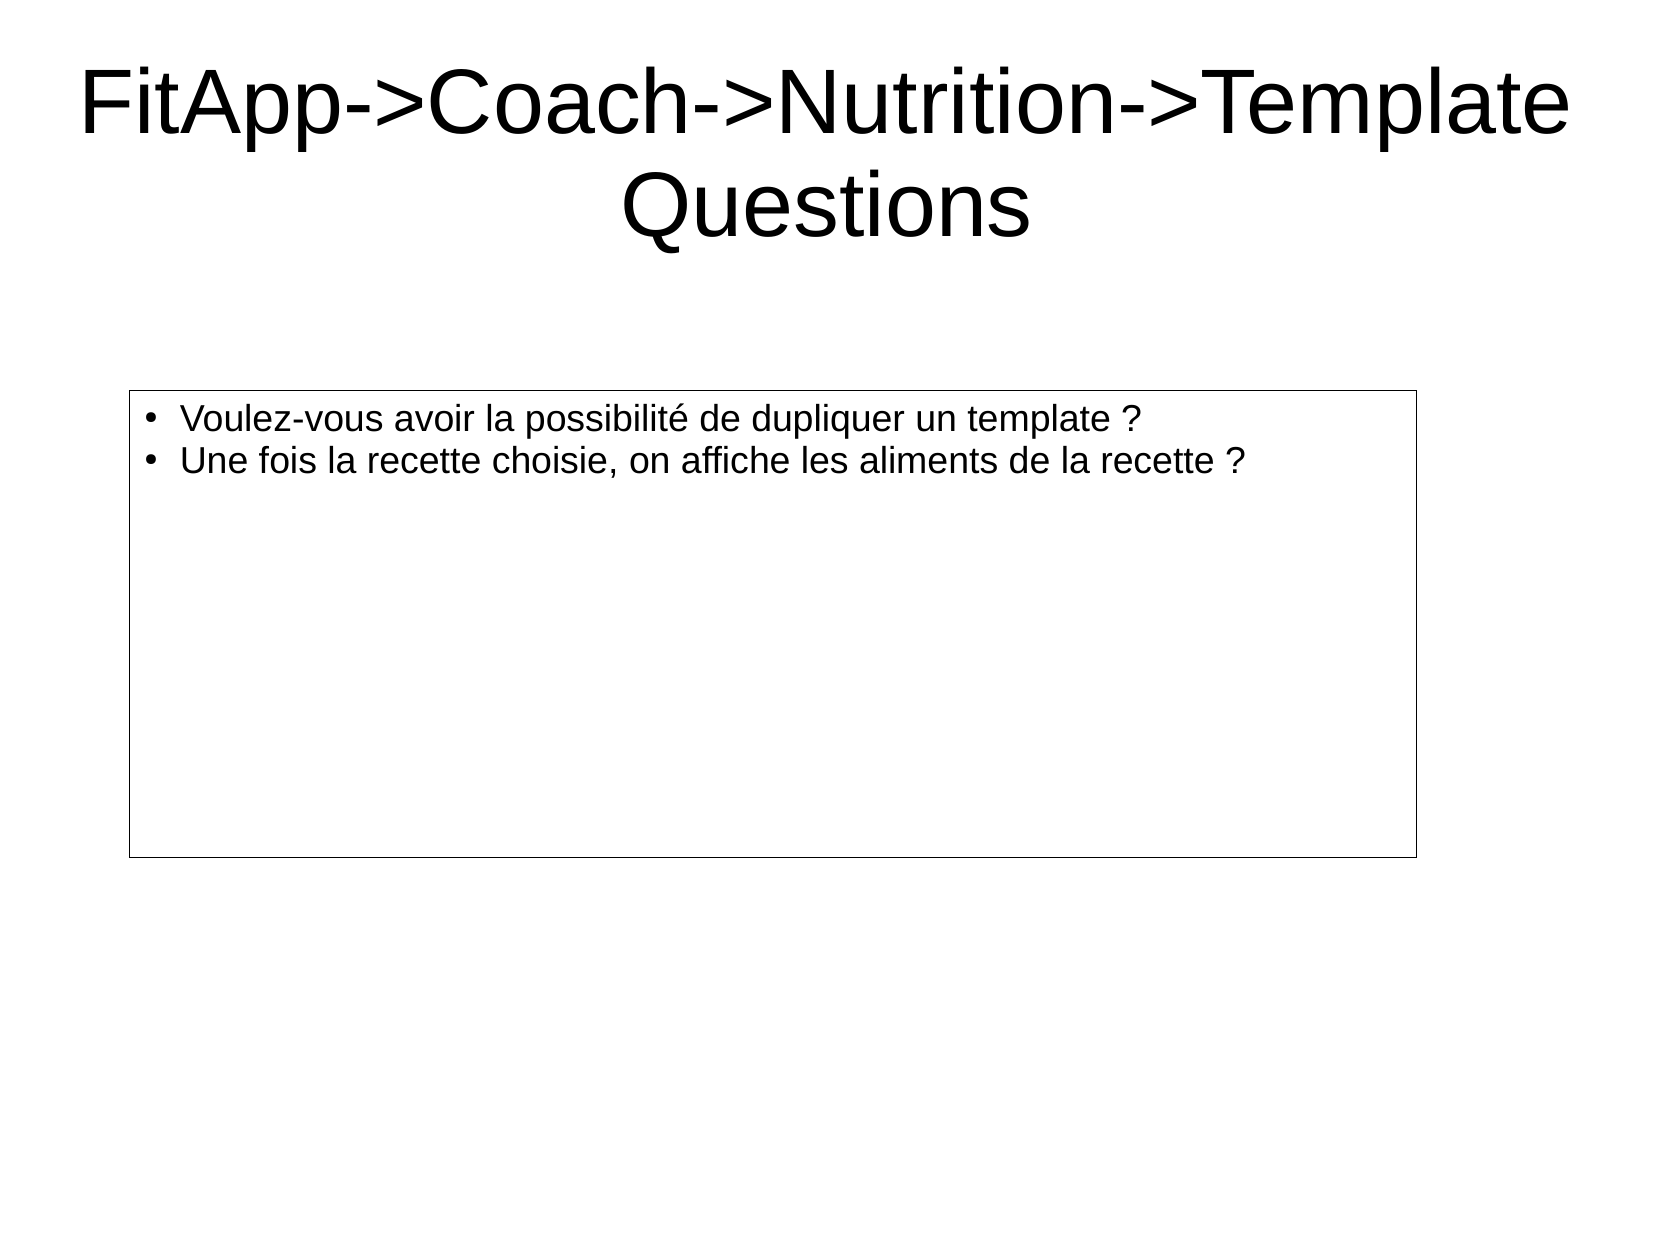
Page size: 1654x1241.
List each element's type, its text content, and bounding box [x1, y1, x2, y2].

text_box Voulez-vous avoir la possibilité de dupliquer un template ? Une fois la recette choisie, on affiche les aliments de la recette ? [129, 390, 1417, 858]
title FitApp->Coach->Nutrition->Template Questions [47, 0, 1607, 307]
